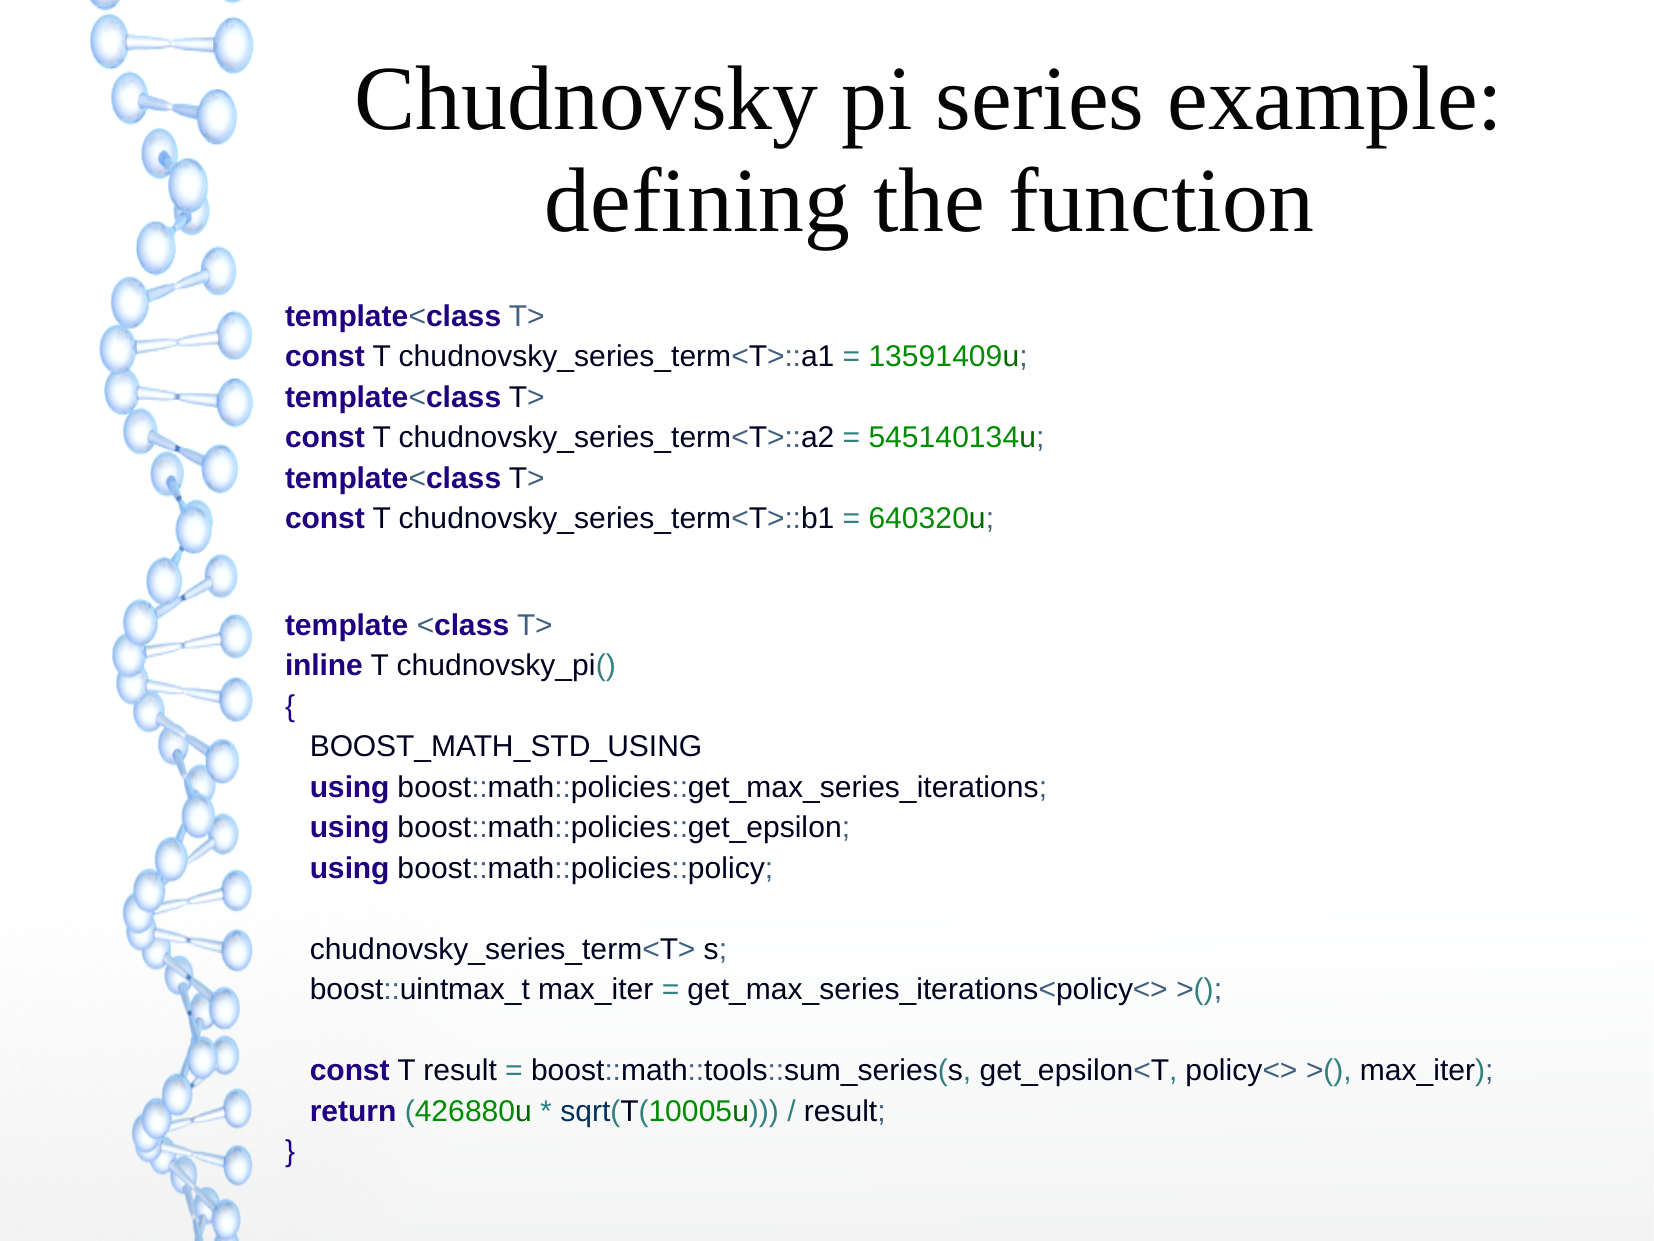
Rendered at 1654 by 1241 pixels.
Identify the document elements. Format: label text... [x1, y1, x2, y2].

list template<class T> const T chudnovsky_series_term<T>::a1 = 13591409u; template<class T> const T chudnovsky_series_term<T>::a2 = 545140134u; template<class T> const T chudnovsky_series_term<T>::b1 = 640320u; template <class T> inline T chudnovsky_pi() { BOOST_MATH_STD_USING using boost::math::policies::get_max_series_iterations; using boost::math::policies::get_epsilon; using boost::math::policies::policy; chudnovsky_series_term<T> s; boost::uintmax_t max_iter = get_max_series_iterations<policy<> >(); const T result = boost::math::tools::sum_series(s, get_epsilon<T, policy<> >(), max_iter); return (426880u * sqrt(T(10005u))) / result; } [285, 299, 1614, 1186]
title Chudnovsky pi series example: defining the function [265, 47, 1595, 252]
picture [0, 0, 1654, 1241]
